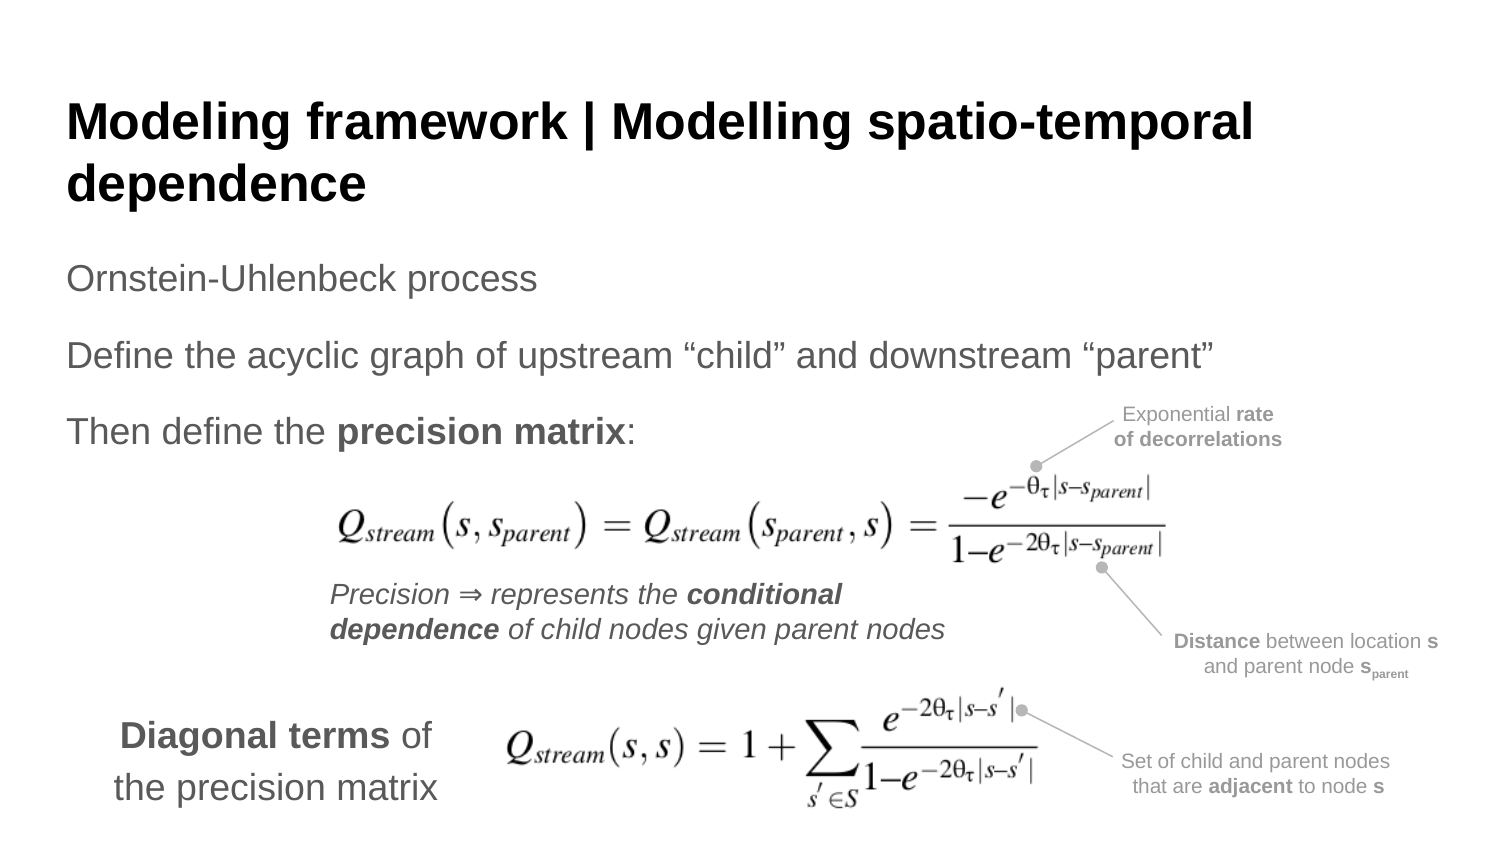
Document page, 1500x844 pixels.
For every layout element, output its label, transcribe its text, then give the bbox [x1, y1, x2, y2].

text_box Precision ⇒ represents the conditional dependence of child nodes given parent nodes [314, 560, 985, 661]
picture [308, 457, 1192, 586]
text_box Exponential rate of decorrelations [1089, 385, 1313, 466]
text_box Diagonal terms of the precision matrix [76, 689, 476, 824]
title Modeling framework | Modelling spatio-temporal dependence [51, 72, 1449, 228]
picture [489, 684, 1041, 823]
text_box Set of child and parent nodes that are adjacent to node s [1099, 733, 1418, 814]
list Ornstein-Uhlenbeck process Define the acyclic graph of upstream “child” and downstream “parent” Then define the precision matrix: [51, 232, 1449, 481]
text_box Distance between location s and parent node sparent [1152, 612, 1461, 697]
